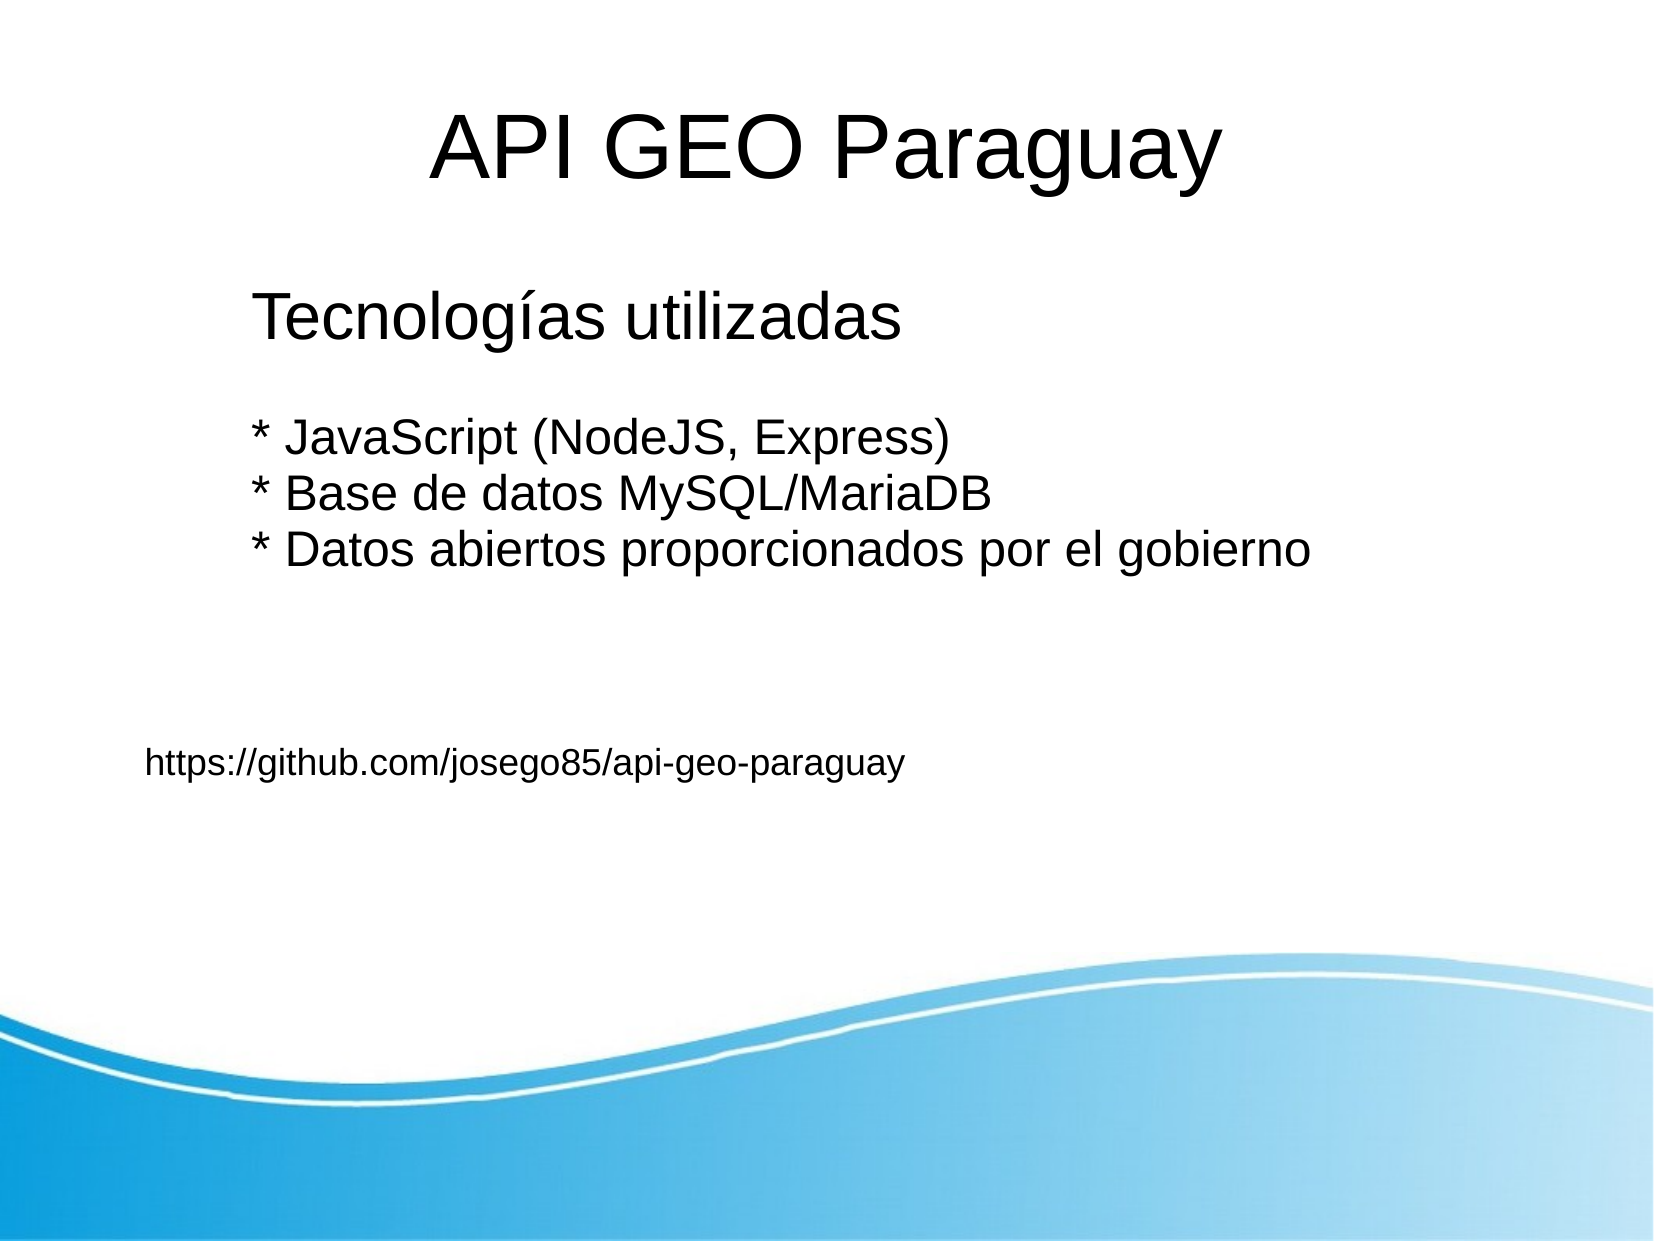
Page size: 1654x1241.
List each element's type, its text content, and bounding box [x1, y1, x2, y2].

text_box https://github.com/josego85/api-geo-paraguay [129, 734, 957, 792]
picture [0, 952, 1654, 1241]
title API GEO Paraguay [82, 94, 1571, 200]
text_box Tecnologías utilizadas * JavaScript (NodeJS, Express) * Base de datos MySQL/MariaDB * Datos abiertos proporcionados por el gobierno [236, 271, 1501, 627]
